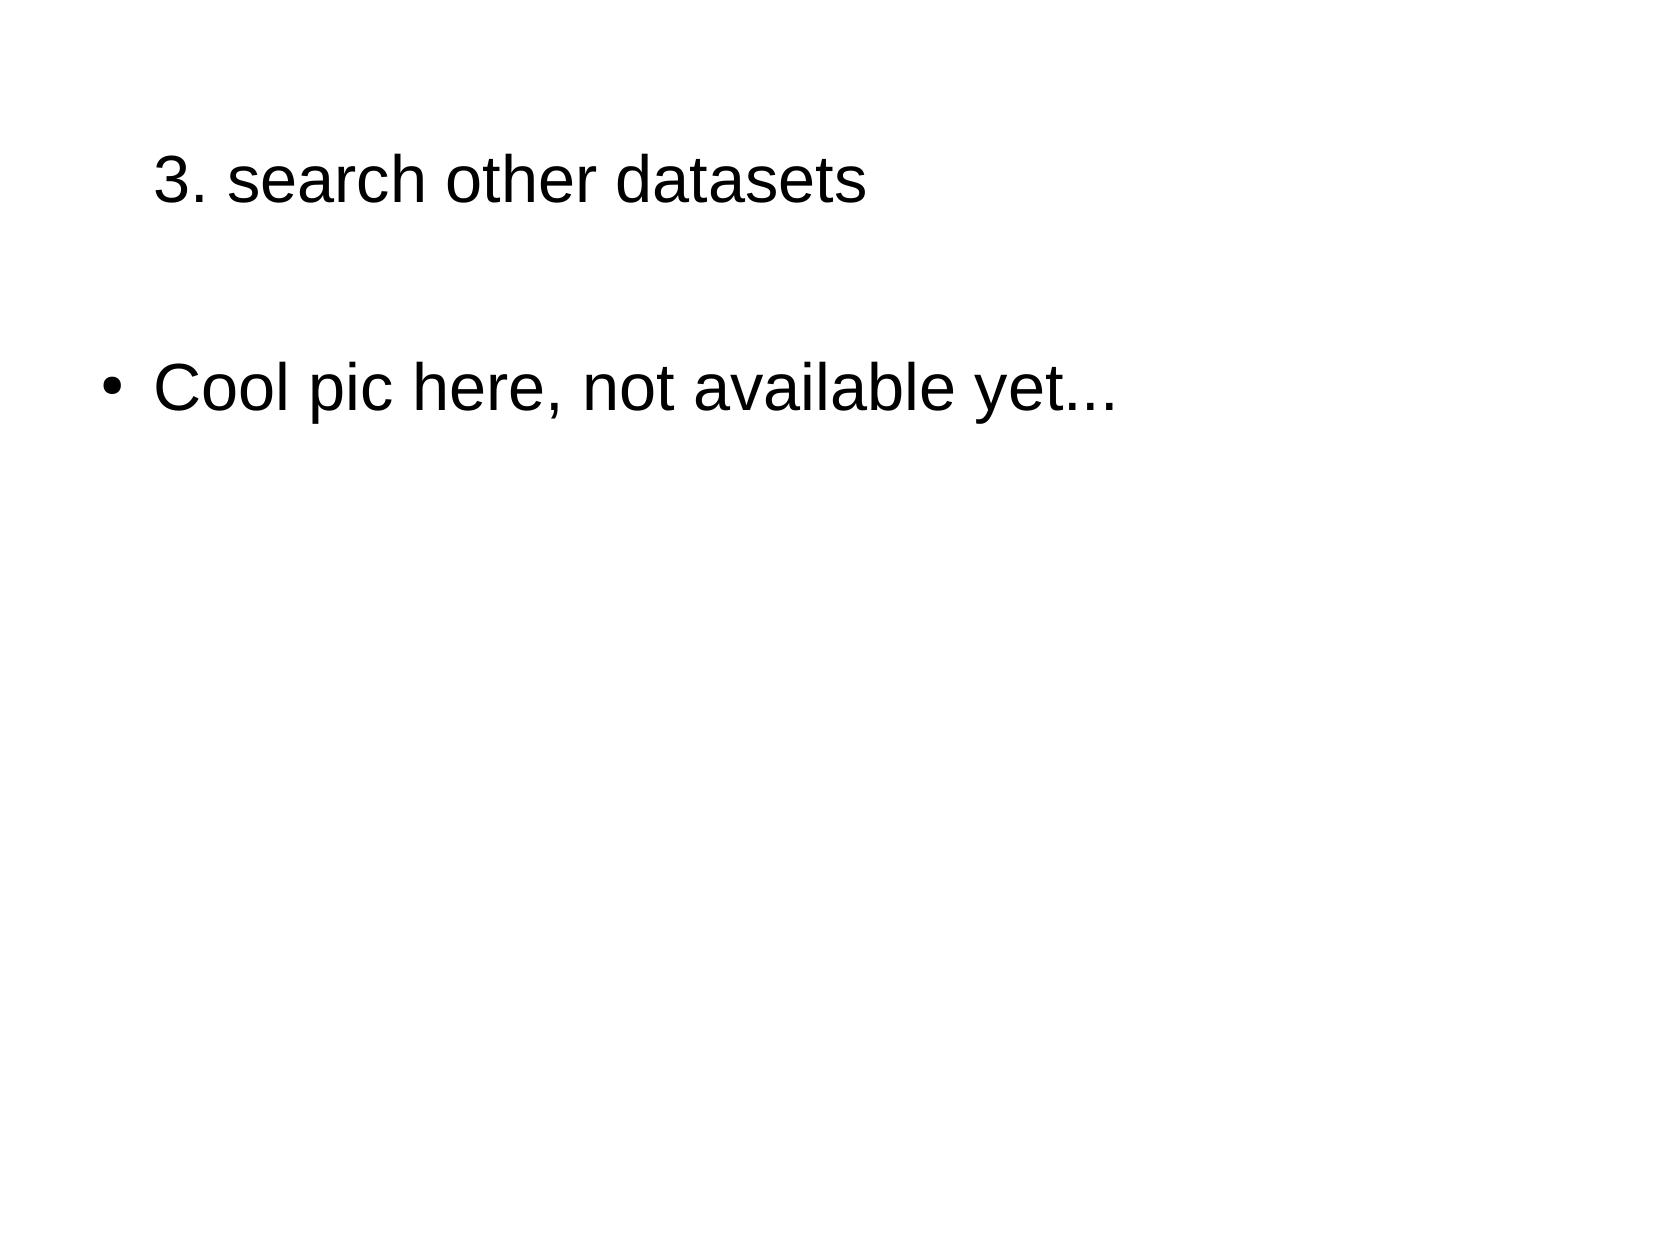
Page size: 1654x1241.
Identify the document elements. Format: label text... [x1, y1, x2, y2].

list 3. search other datasets Cool pic here, not available yet... [82, 141, 1571, 961]
